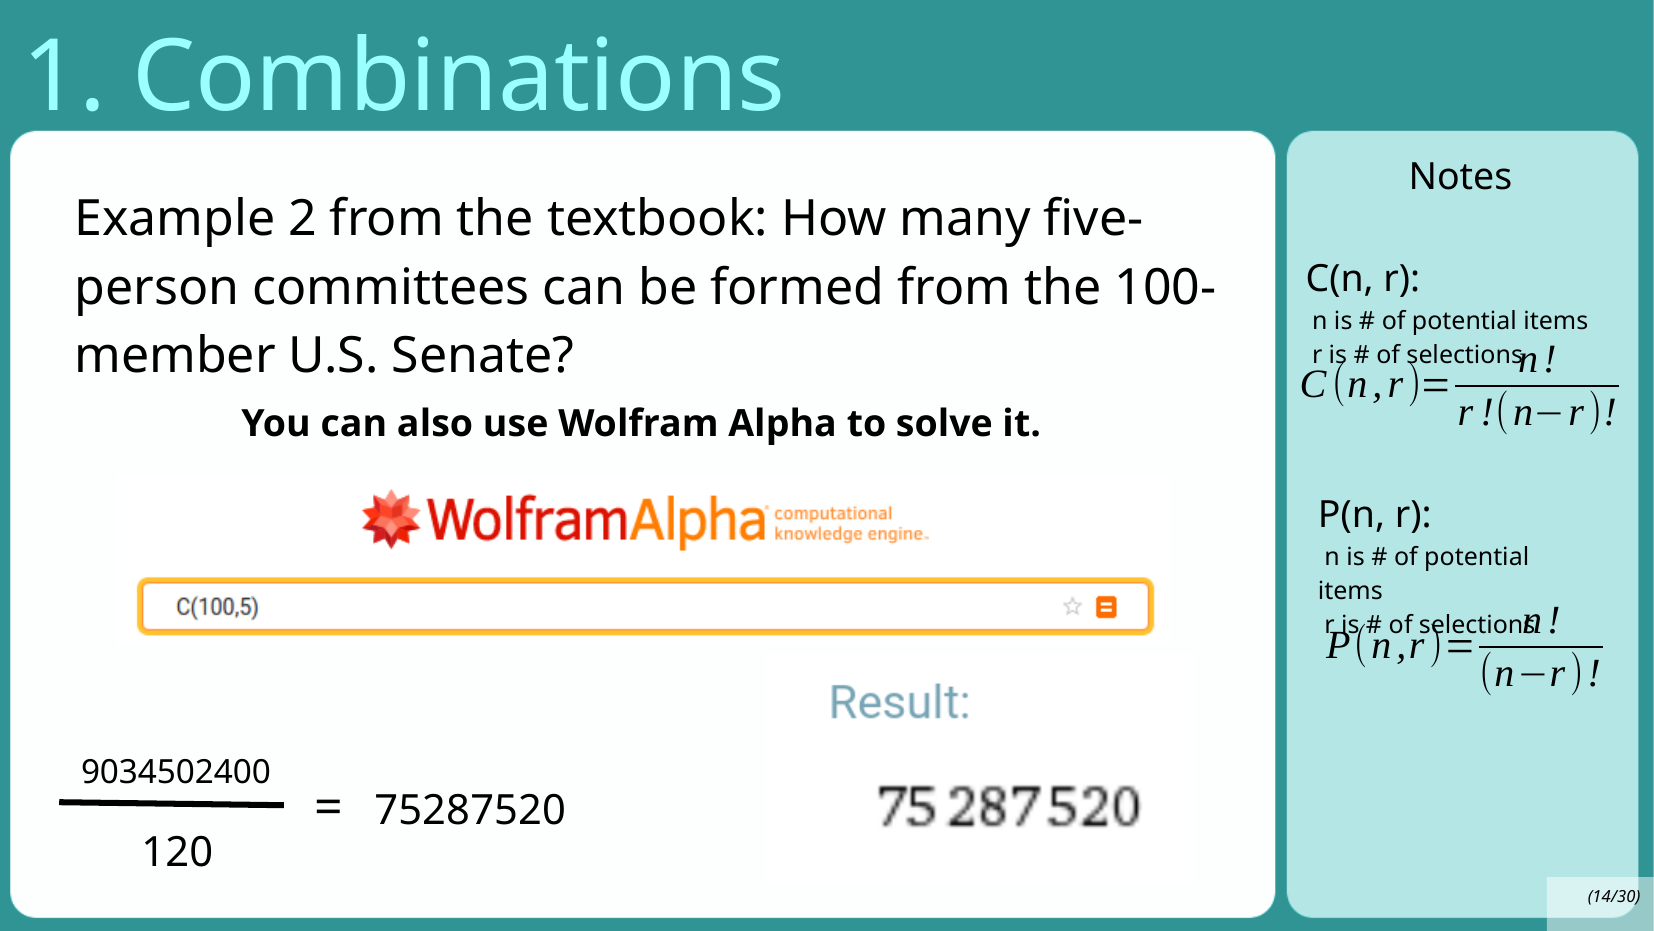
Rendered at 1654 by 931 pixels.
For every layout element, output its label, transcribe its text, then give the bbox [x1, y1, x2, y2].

chart [1313, 598, 1614, 698]
text_box 120 [60, 814, 295, 876]
text_box 9034502400 [59, 740, 293, 803]
text_box Notes C(n, r): n is # of potential items r is # of selections [1290, 141, 1631, 337]
text_box P(n, r): n is # of potential items r is # of selections [1303, 480, 1607, 621]
text_box 75287520 [353, 772, 588, 835]
text_box Example 2 from the textbook: How many five-person committees can be formed from the 100-member U.S. Senate? [74, 182, 1244, 595]
title 1. Combinations [22, 13, 1511, 130]
text_box (<number>/30) [1546, 877, 1654, 931]
chart [1289, 337, 1632, 437]
text_box = [287, 763, 370, 835]
text_box You can also use Wolfram Alpha to solve it. [222, 389, 1061, 447]
picture [0, 0, 1654, 931]
